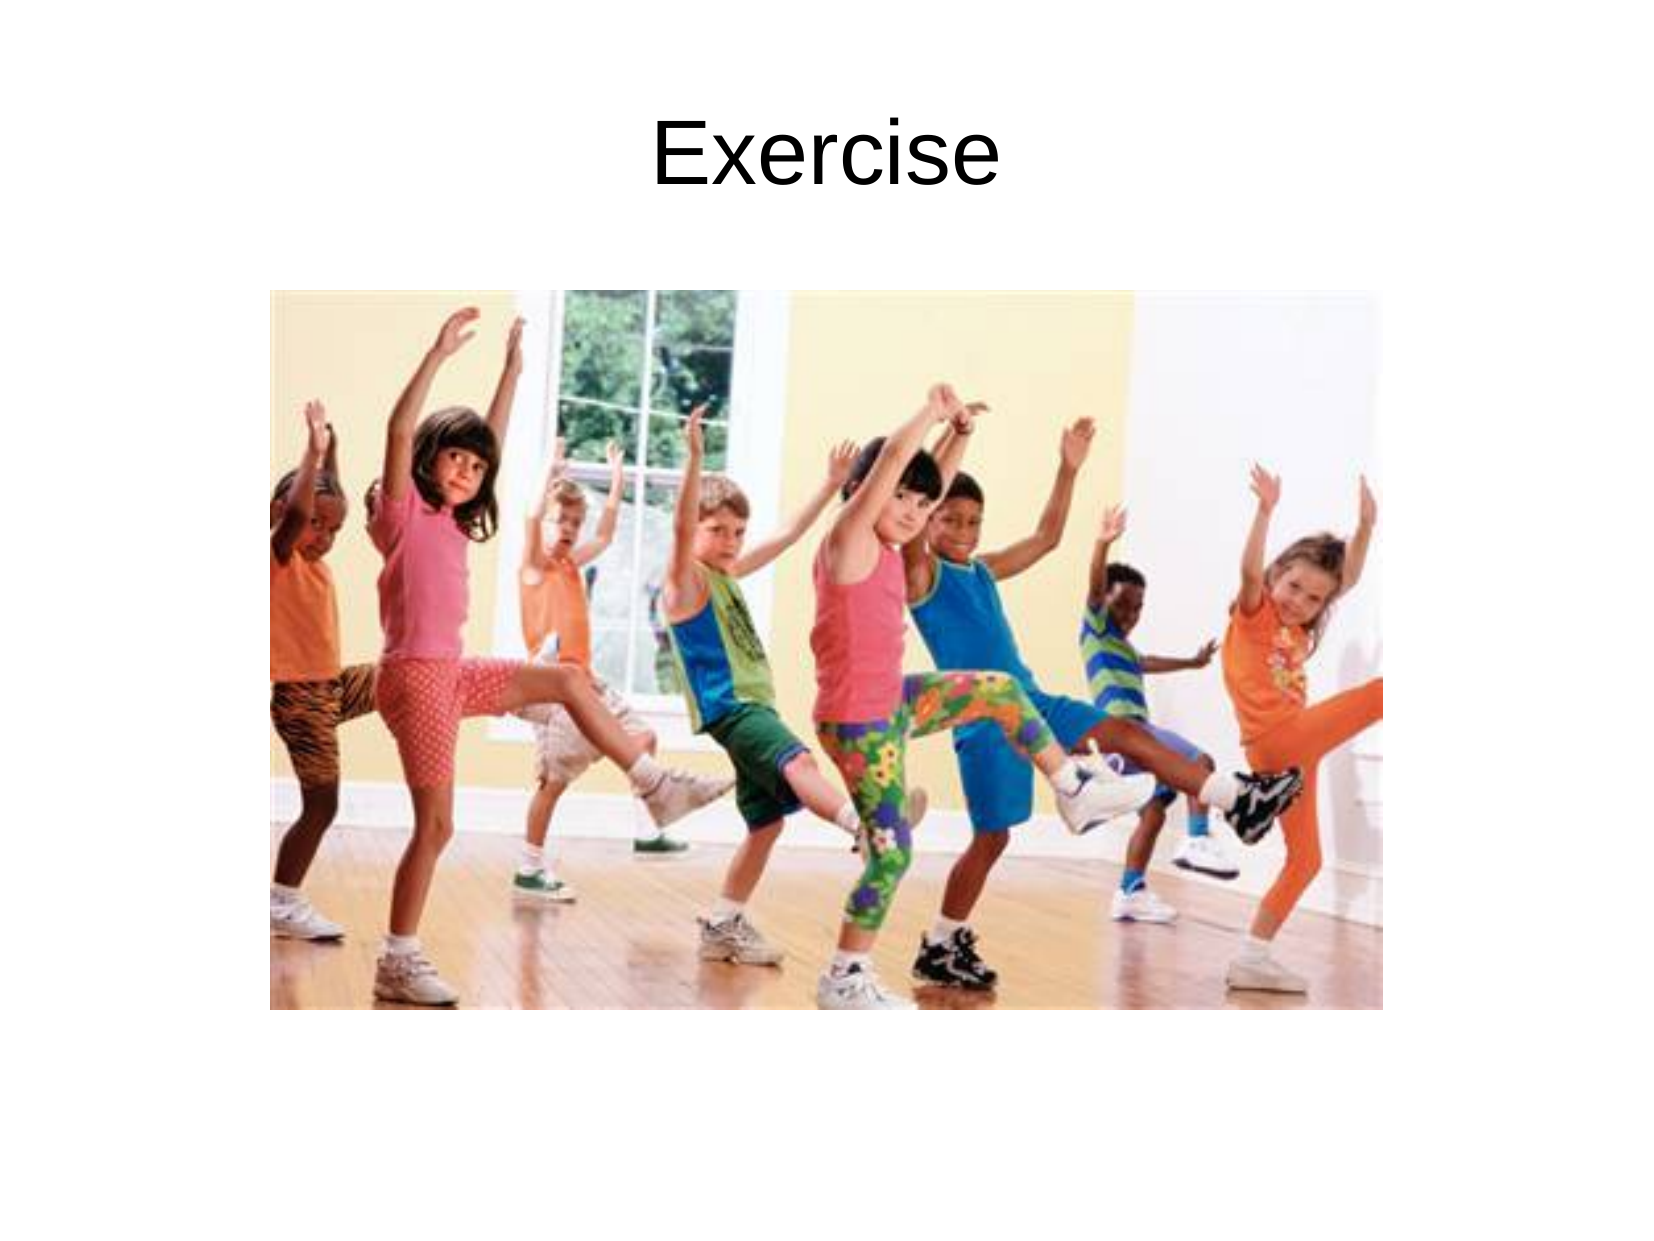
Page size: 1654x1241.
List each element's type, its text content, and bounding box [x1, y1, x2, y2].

picture [270, 290, 1383, 1010]
title Exercise [82, 49, 1571, 257]
